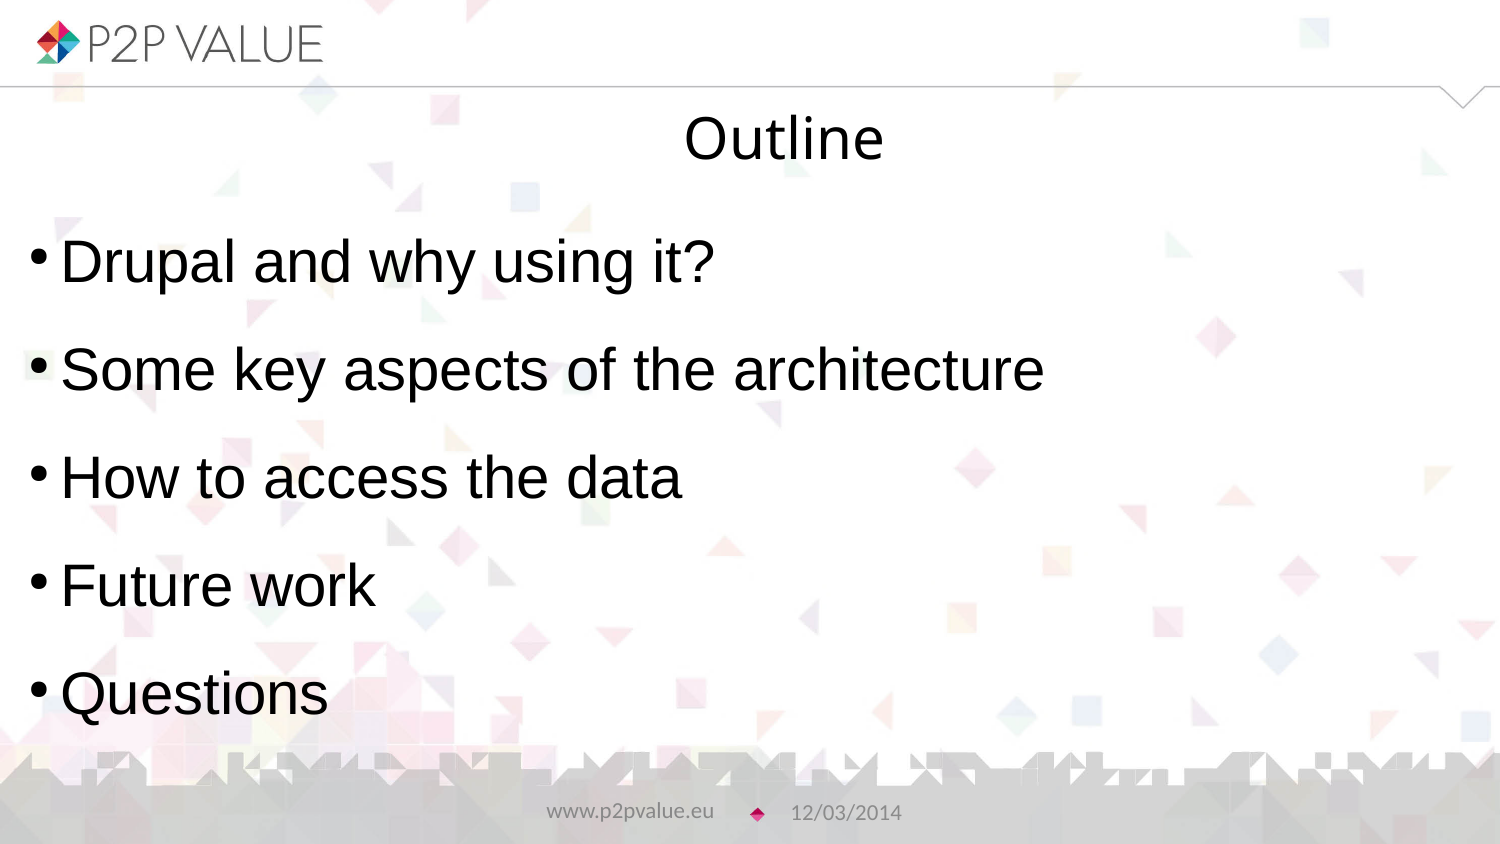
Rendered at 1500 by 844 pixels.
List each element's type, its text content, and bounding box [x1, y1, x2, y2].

subtitle Drupal and why using it? Some key aspects of the architecture How to access the data Future work Questions [15, 180, 1496, 736]
slide_number 12/03/2014 [777, 788, 1470, 834]
title Outline [324, 92, 1246, 180]
picture [0, 0, 1500, 844]
text_box www.p2pvalue.eu [540, 789, 759, 829]
